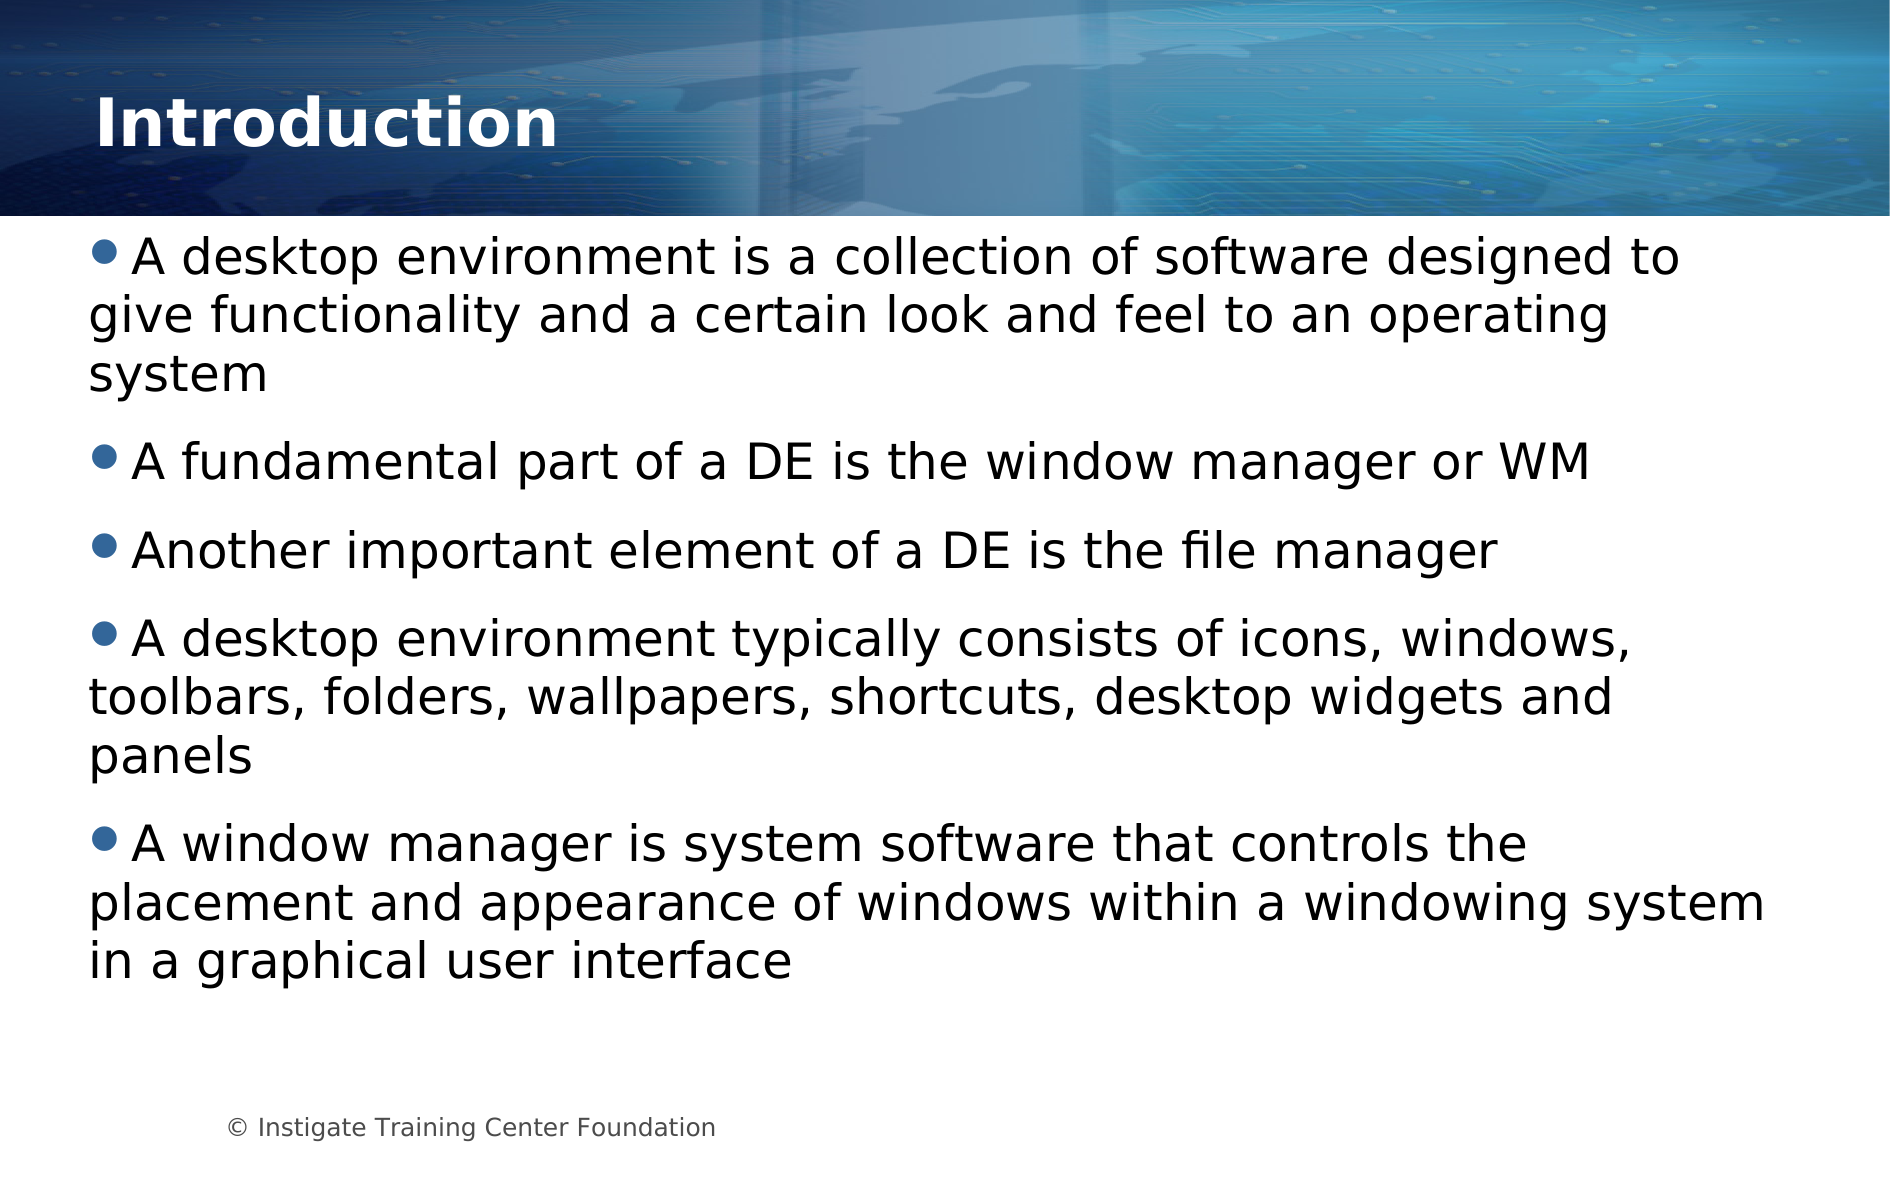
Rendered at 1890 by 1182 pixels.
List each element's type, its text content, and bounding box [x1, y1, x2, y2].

title Introduction [94, 47, 1793, 217]
list A desktop environment is a collection of software designed to give functionality and a certain look and feel to an operating system A fundamental part of a DE is the window manager or WM Another important element of a DE is the file manager A desktop environment typically consists of icons, windows, toolbars, folders, wallpapers, shortcuts, desktop widgets and panels A window manager is system software that controls the placement and appearance of windows within a windowing system in a graphical user interface [88, 228, 1788, 994]
picture [0, 0, 1890, 216]
